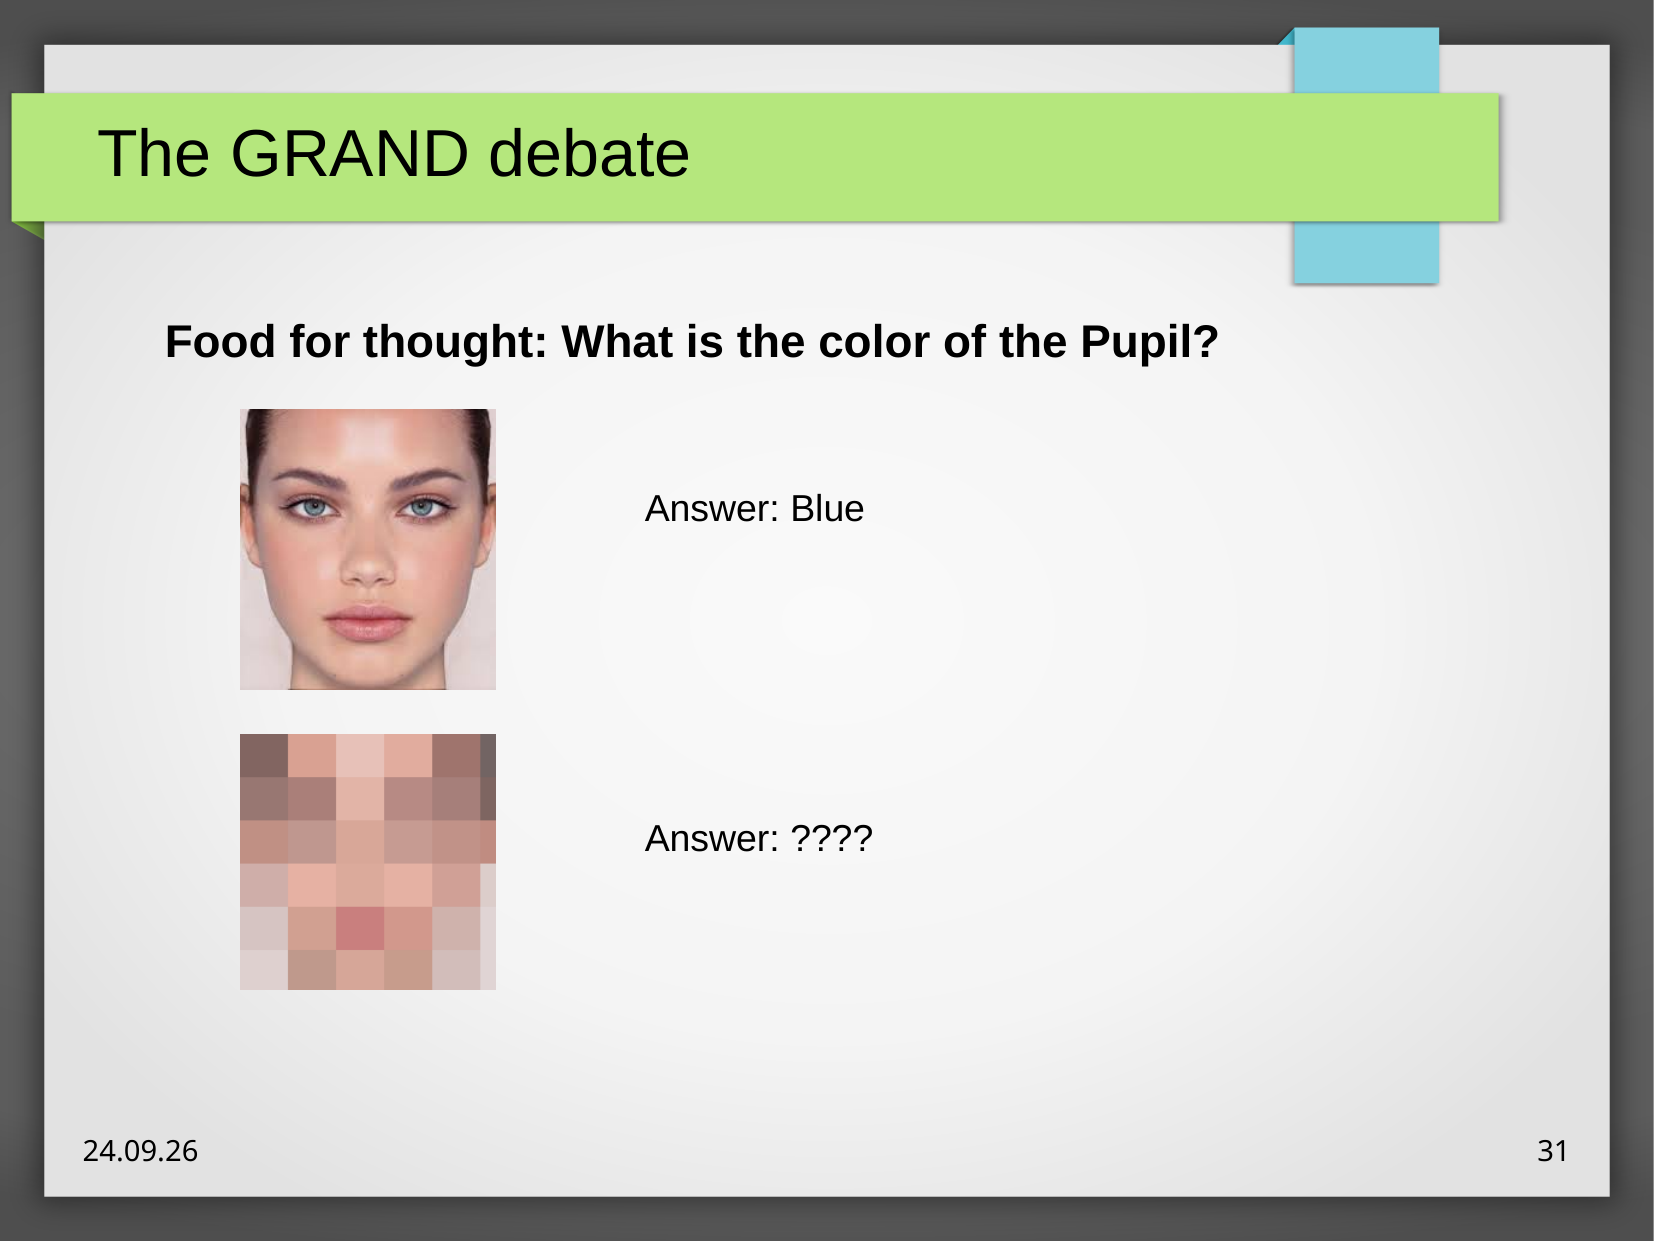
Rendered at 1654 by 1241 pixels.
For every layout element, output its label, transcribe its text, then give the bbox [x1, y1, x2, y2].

text_box Answer: Blue [630, 480, 1231, 537]
picture [0, 0, 1654, 1241]
text_box Answer: ???? [630, 810, 919, 867]
text_box The GRAND debate [82, 94, 1264, 213]
text_box Food for thought: What is the color of the Pupil? [150, 308, 1365, 376]
